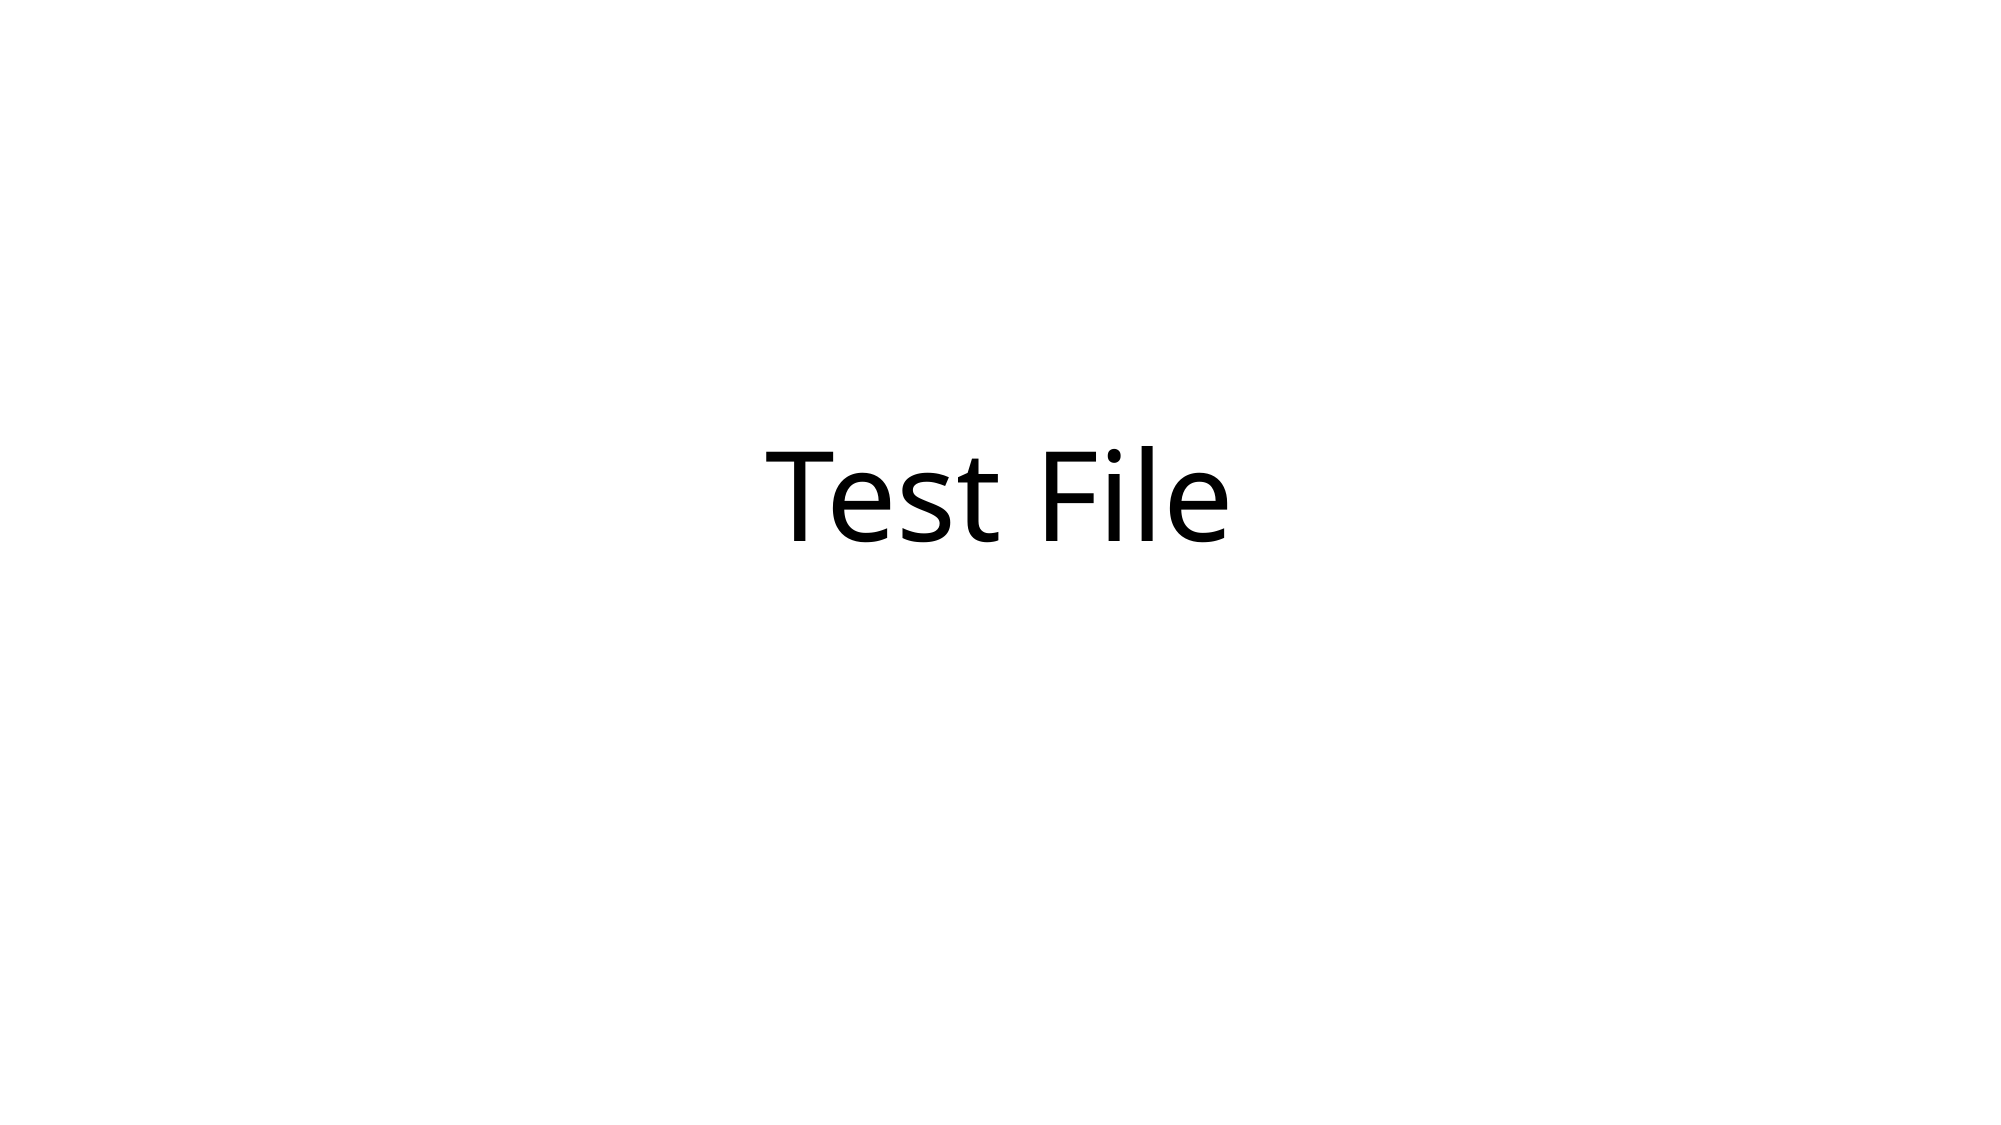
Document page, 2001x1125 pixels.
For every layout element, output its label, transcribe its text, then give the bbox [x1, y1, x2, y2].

title Test File [249, 184, 1750, 576]
